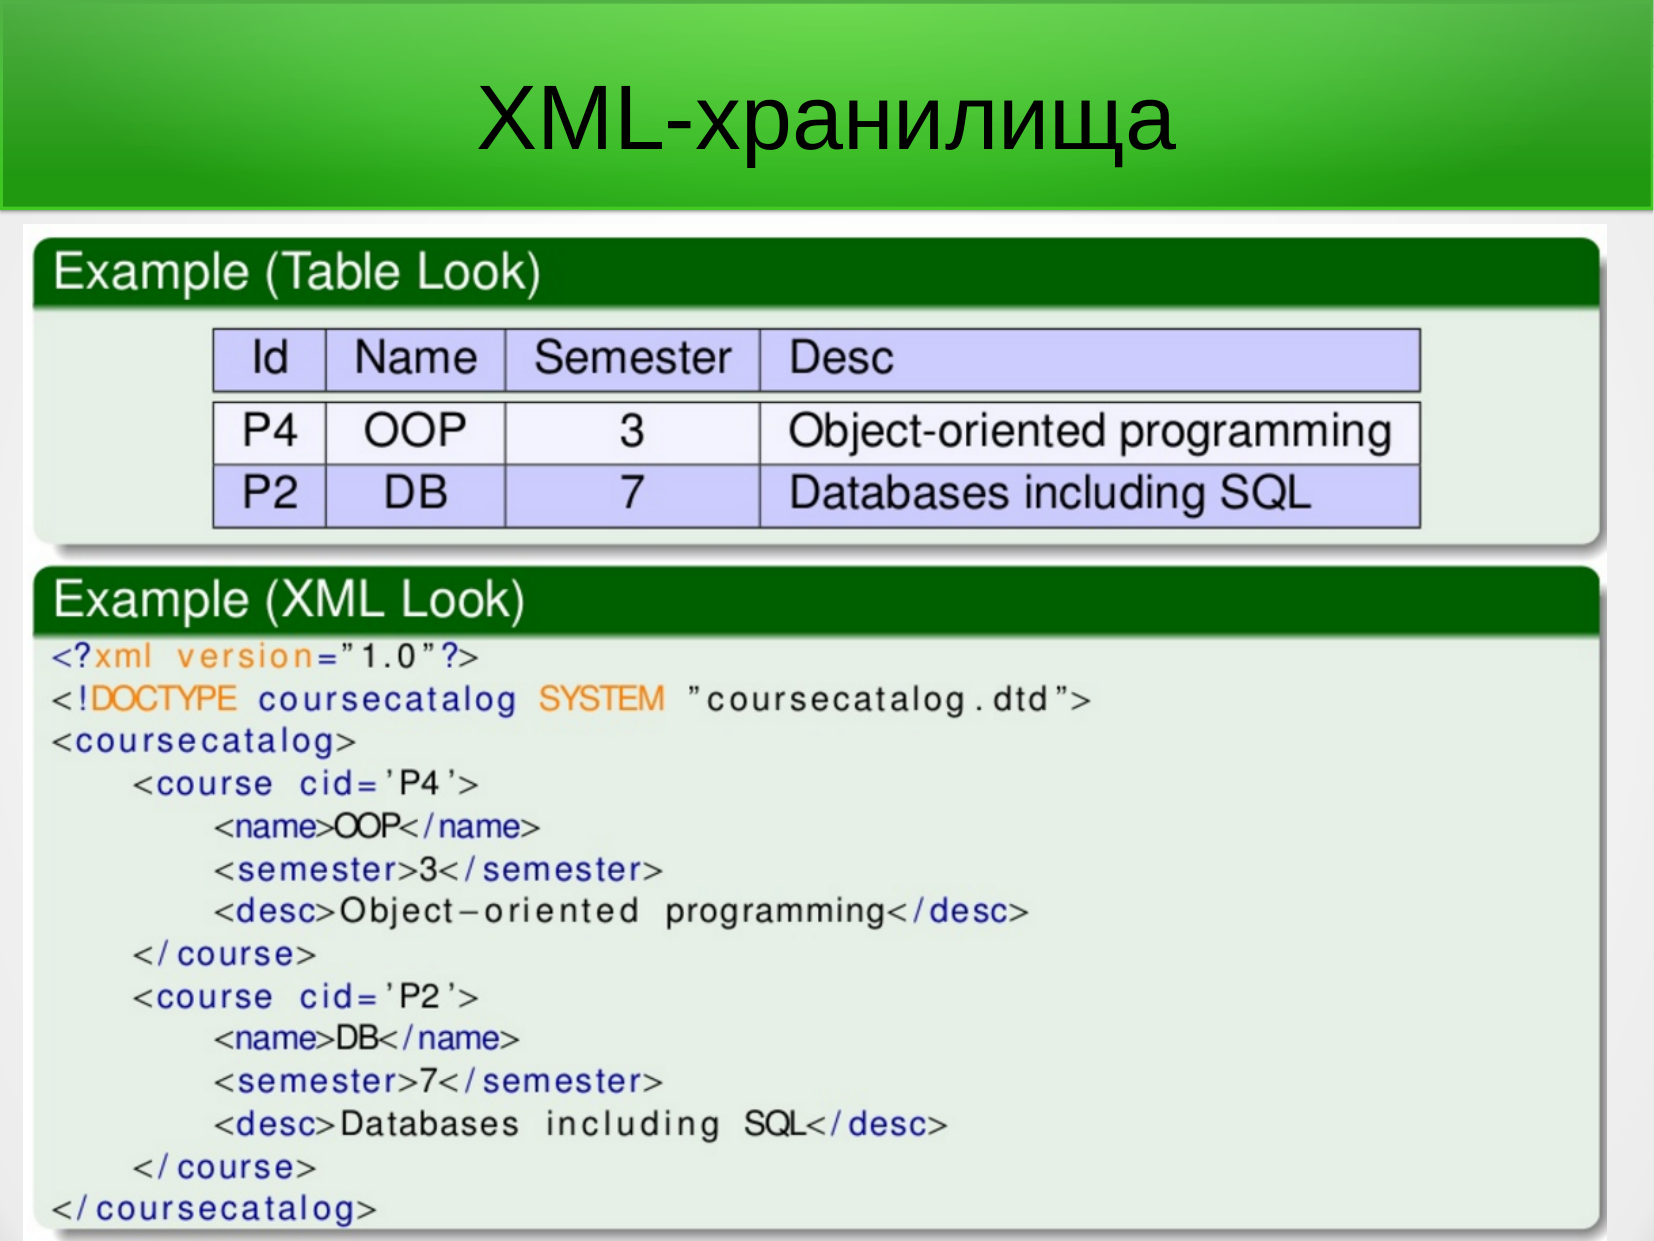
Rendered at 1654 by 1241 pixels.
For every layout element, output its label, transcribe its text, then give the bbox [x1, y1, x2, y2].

picture [23, 224, 1607, 1241]
title XML-хранилища [82, 47, 1571, 189]
